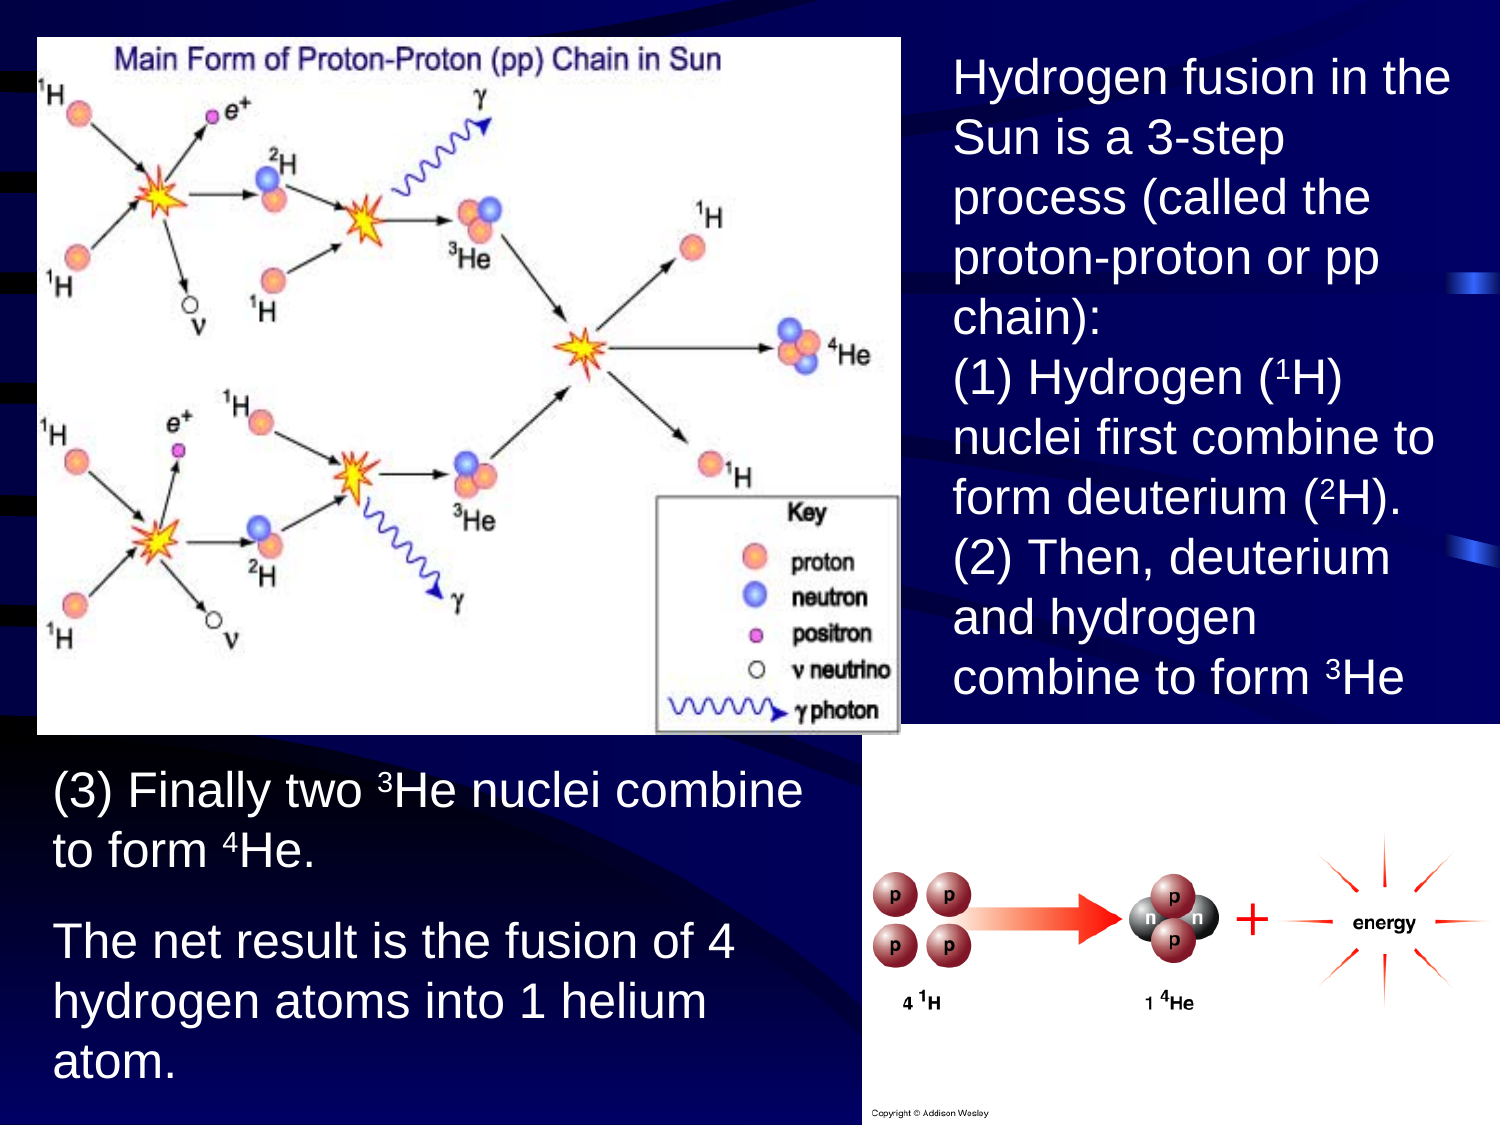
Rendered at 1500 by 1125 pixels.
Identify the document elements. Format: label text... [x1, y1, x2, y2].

text_box Hydrogen fusion in the Sun is a 3-step process (called the proton-proton or pp chain): (1) Hydrogen (1H) nuclei first combine to form deuterium (2H). (2) Then, deuterium and hydrogen combine to form 3He [937, 37, 1476, 713]
picture [37, 37, 1500, 1125]
text_box (3) Finally two 3He nuclei combine to form 4He. The net result is the fusion of 4 hydrogen atoms into 1 helium atom. [37, 750, 826, 1097]
